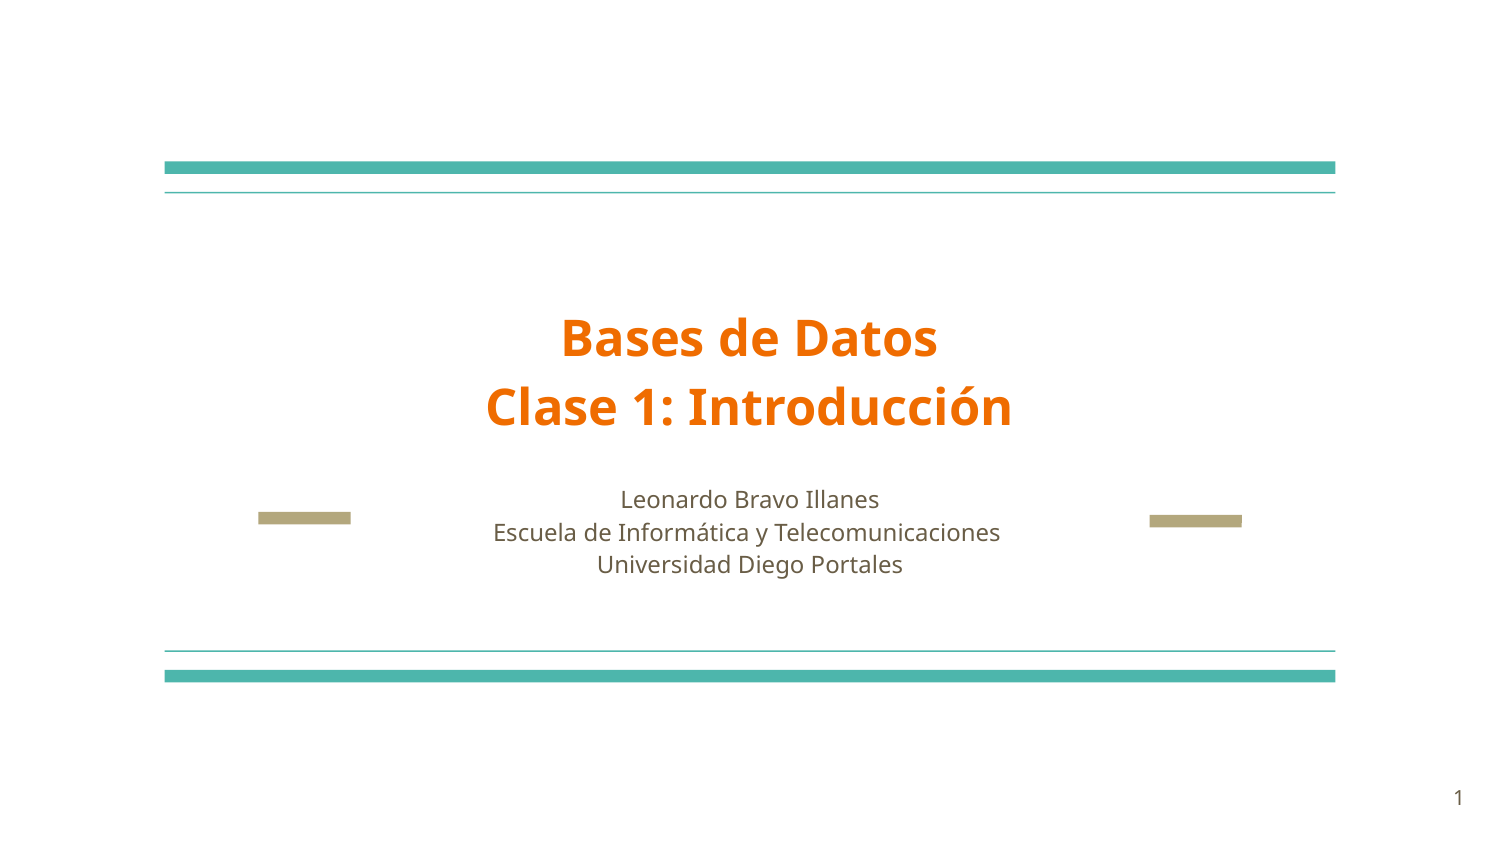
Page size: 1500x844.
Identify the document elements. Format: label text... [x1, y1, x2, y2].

title Bases de Datos Clase 1: Introducción [164, 287, 1336, 456]
subtitle Leonardo Bravo Illanes Escuela de Informática y Telecomunicaciones Universidad Diego Portales [350, 467, 1150, 598]
slide_number <number> [1389, 764, 1480, 830]
